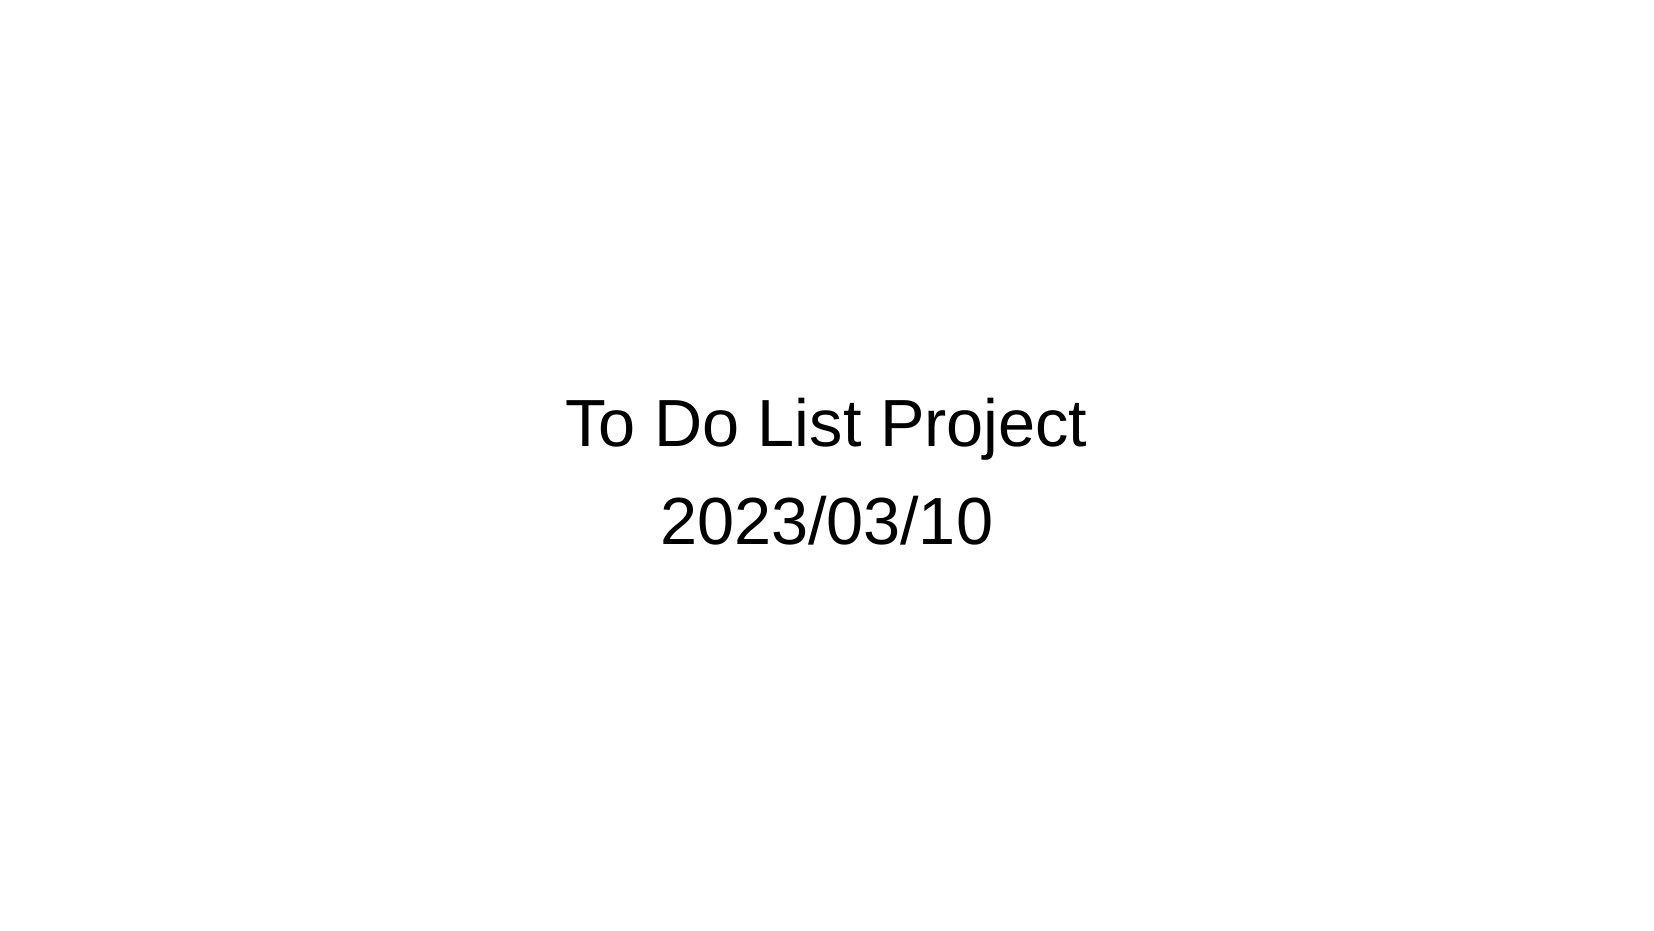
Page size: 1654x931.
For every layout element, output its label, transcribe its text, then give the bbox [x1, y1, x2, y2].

subtitle To Do List Project 2023/03/10 [82, 112, 1571, 833]
